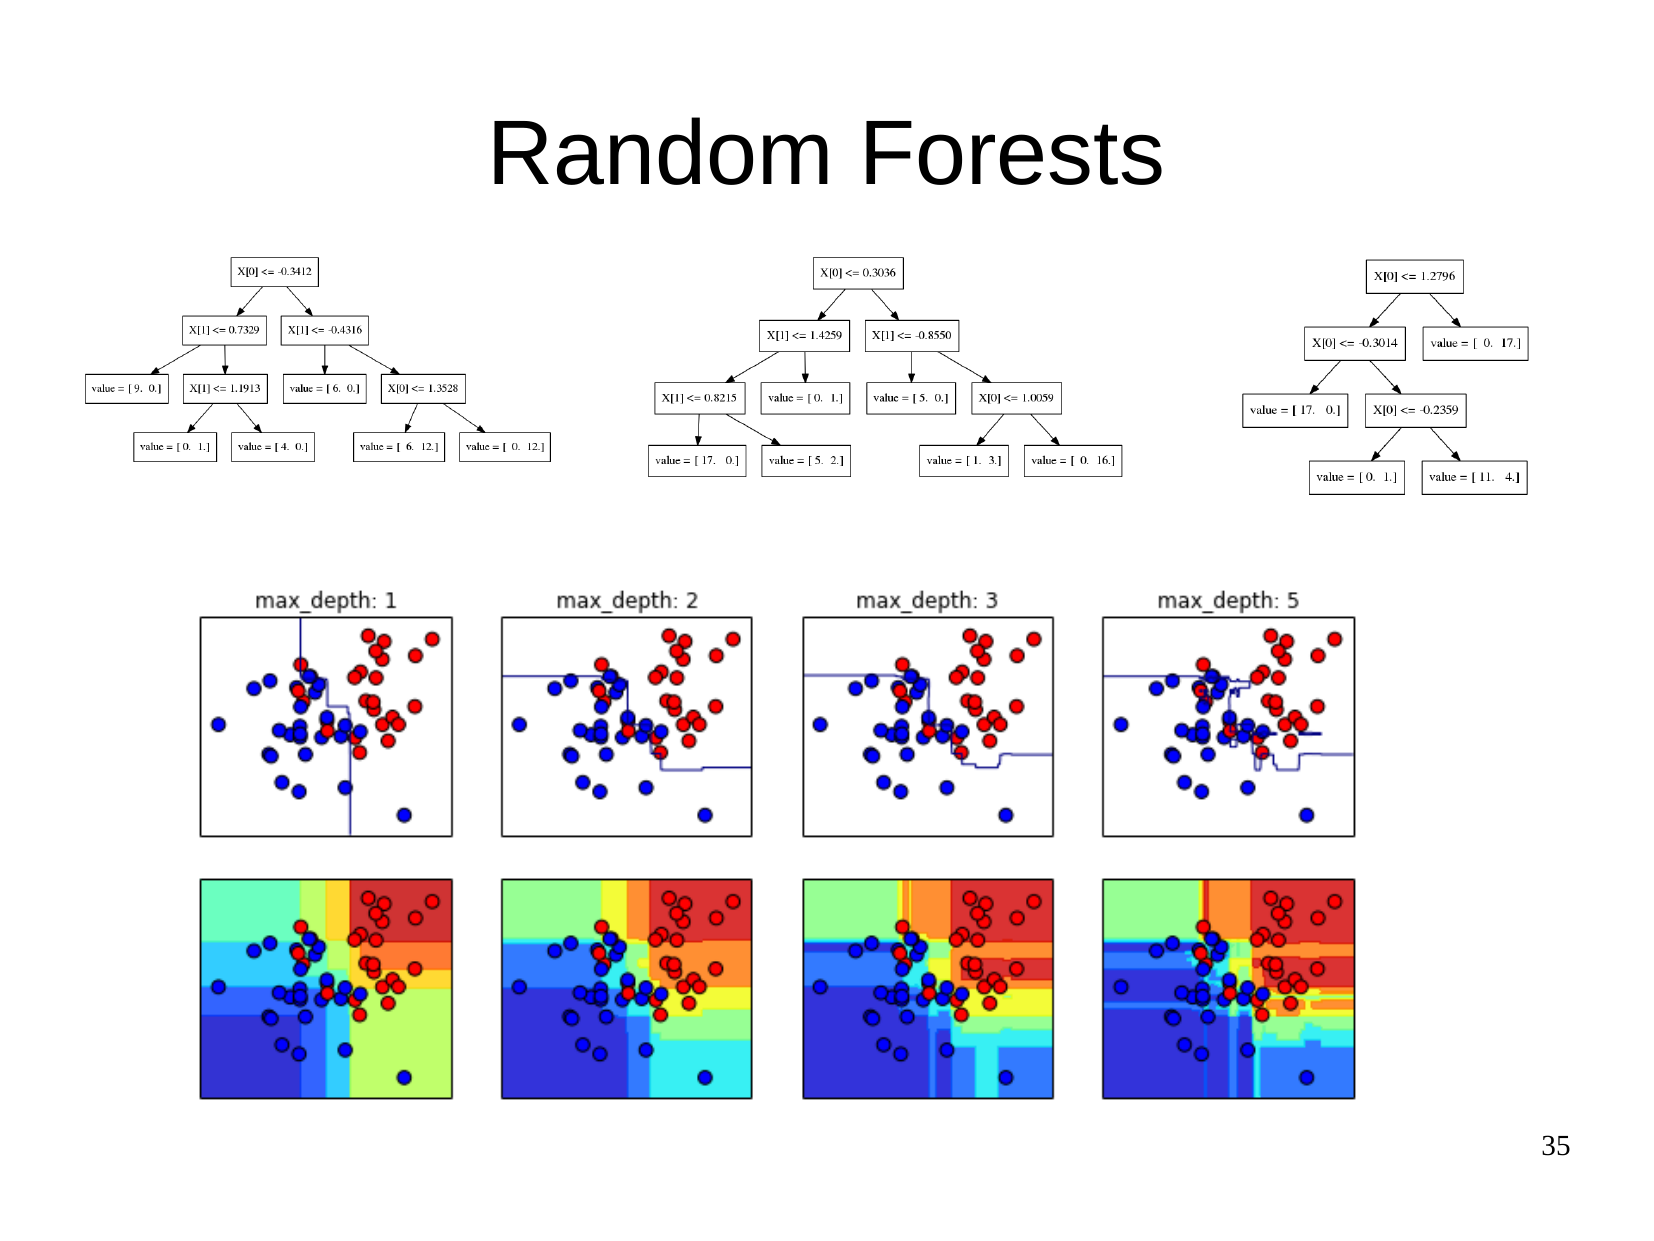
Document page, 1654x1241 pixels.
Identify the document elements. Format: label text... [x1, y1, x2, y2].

picture [82, 254, 553, 466]
title Random Forests [82, 49, 1571, 257]
picture [188, 579, 1366, 1111]
picture [1239, 256, 1531, 498]
picture [645, 254, 1125, 481]
